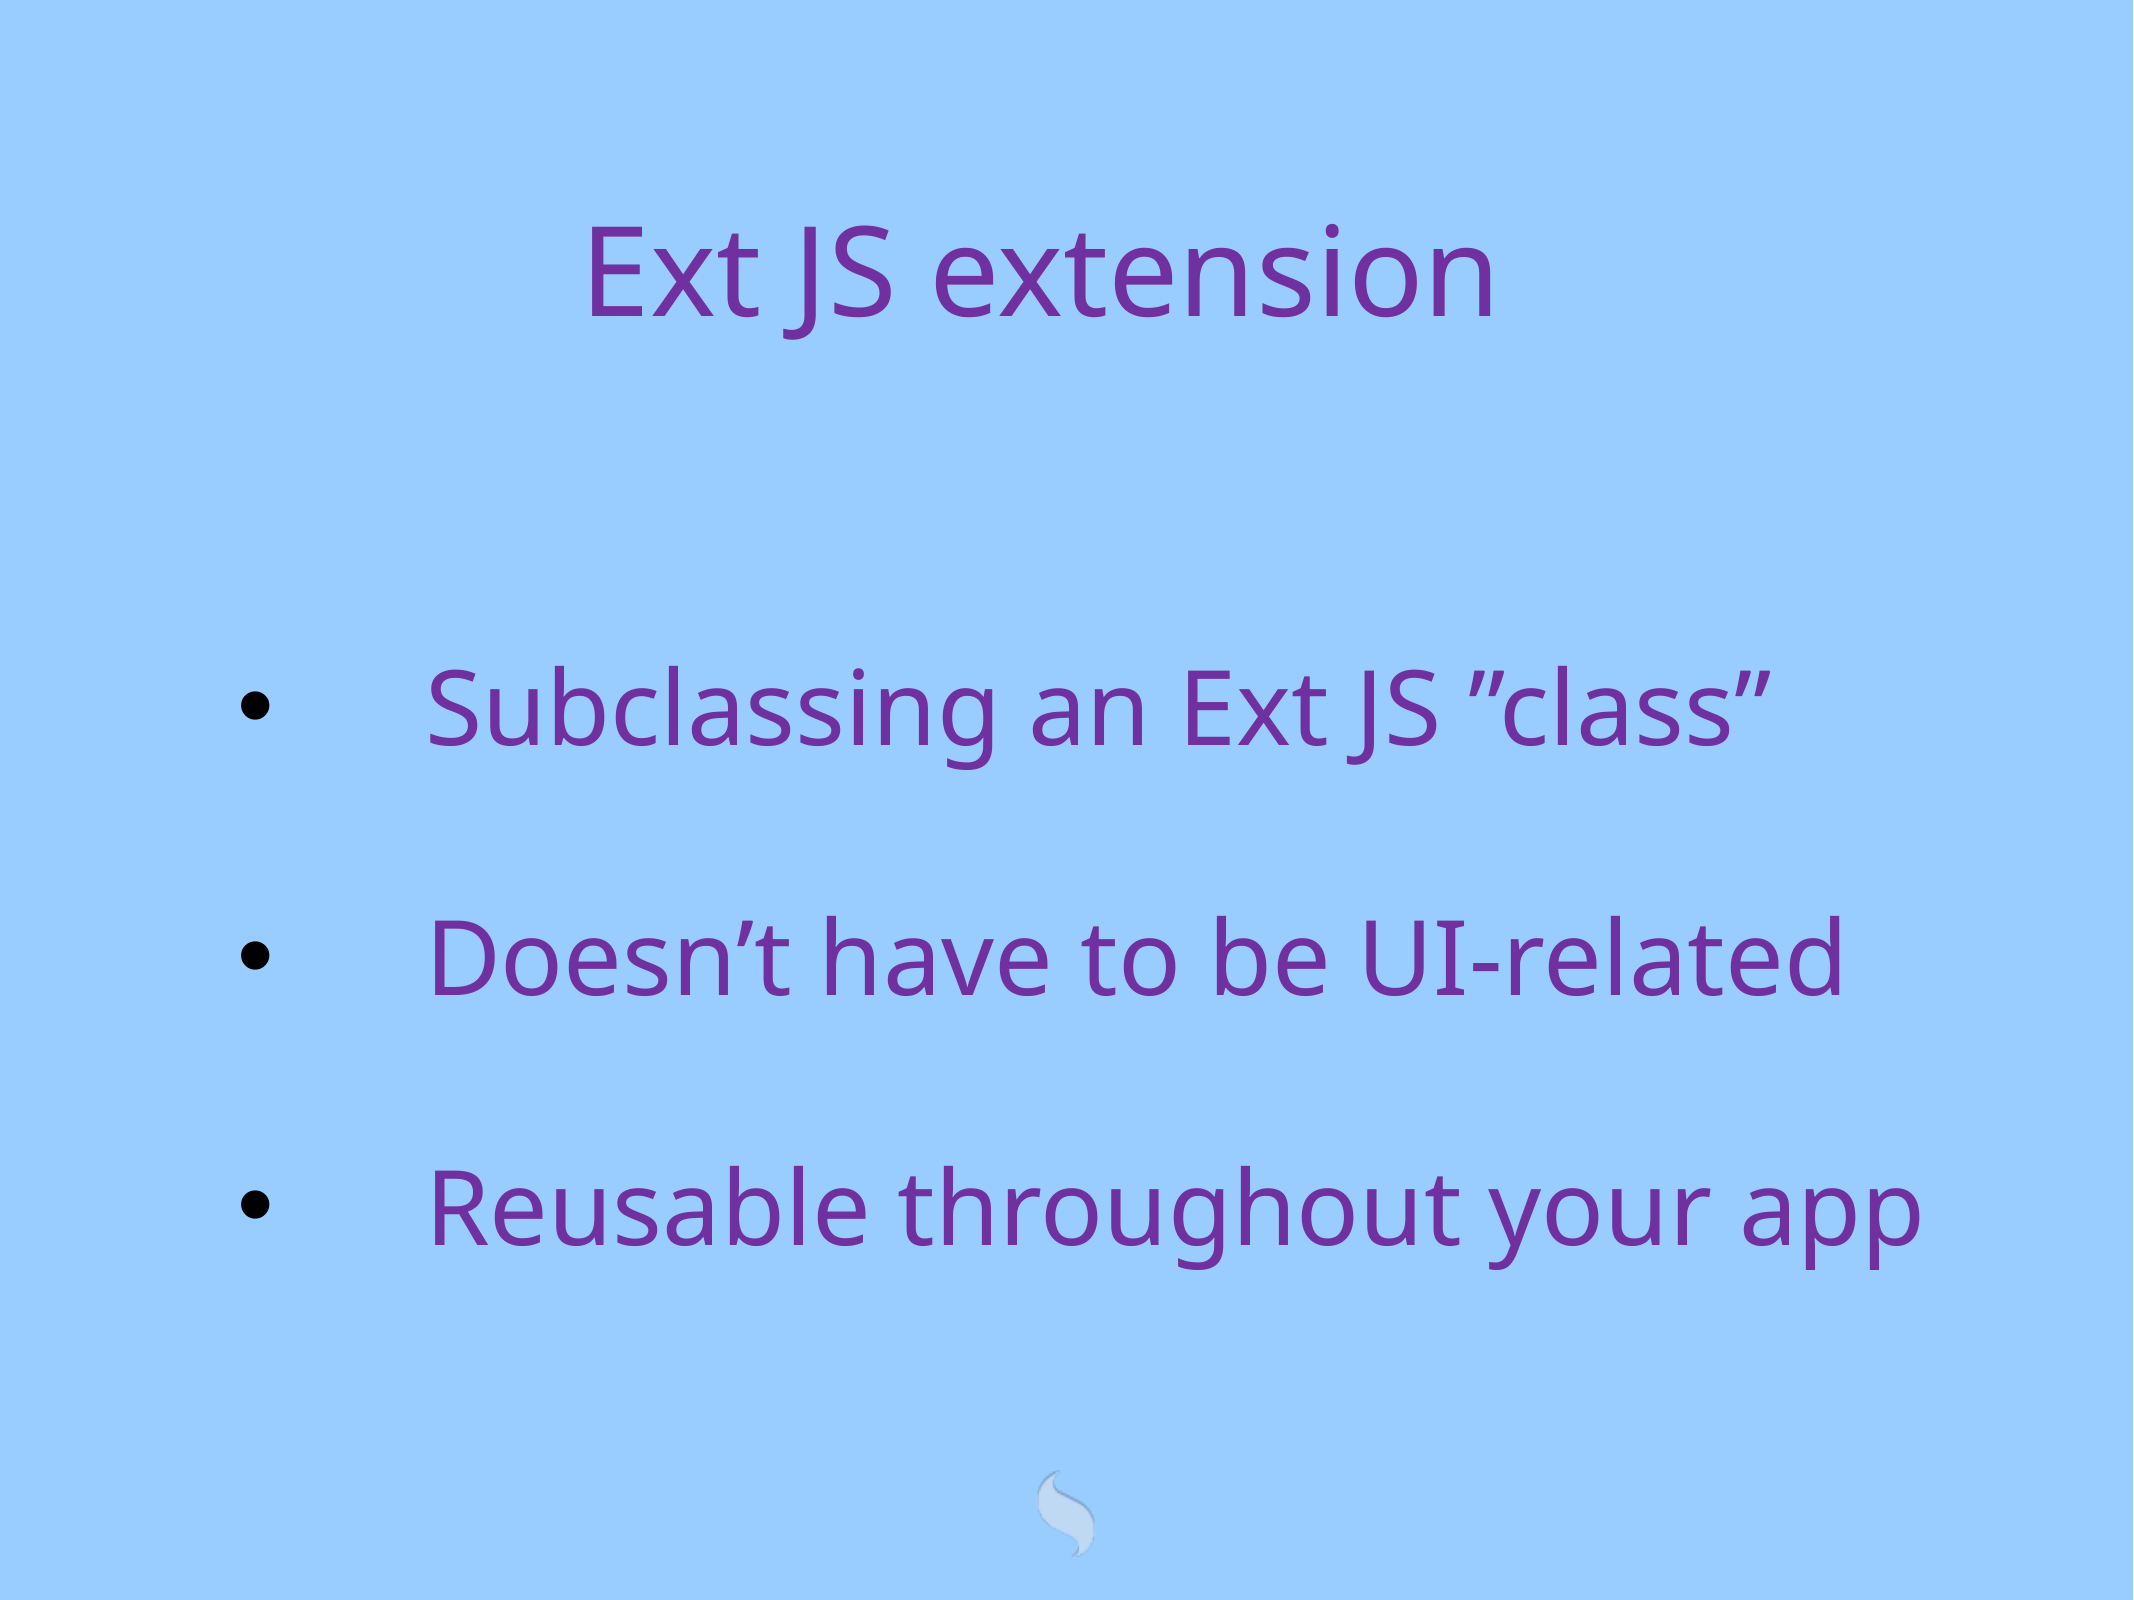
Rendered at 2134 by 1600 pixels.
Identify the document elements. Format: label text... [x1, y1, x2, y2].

text_box Subclassing an Ext JS ”class” Doesn’t have to be UI-related Reusable throughout your app [229, 662, 2030, 1275]
picture [1035, 1470, 1098, 1561]
text_box Ext JS extension [116, 112, 1967, 350]
